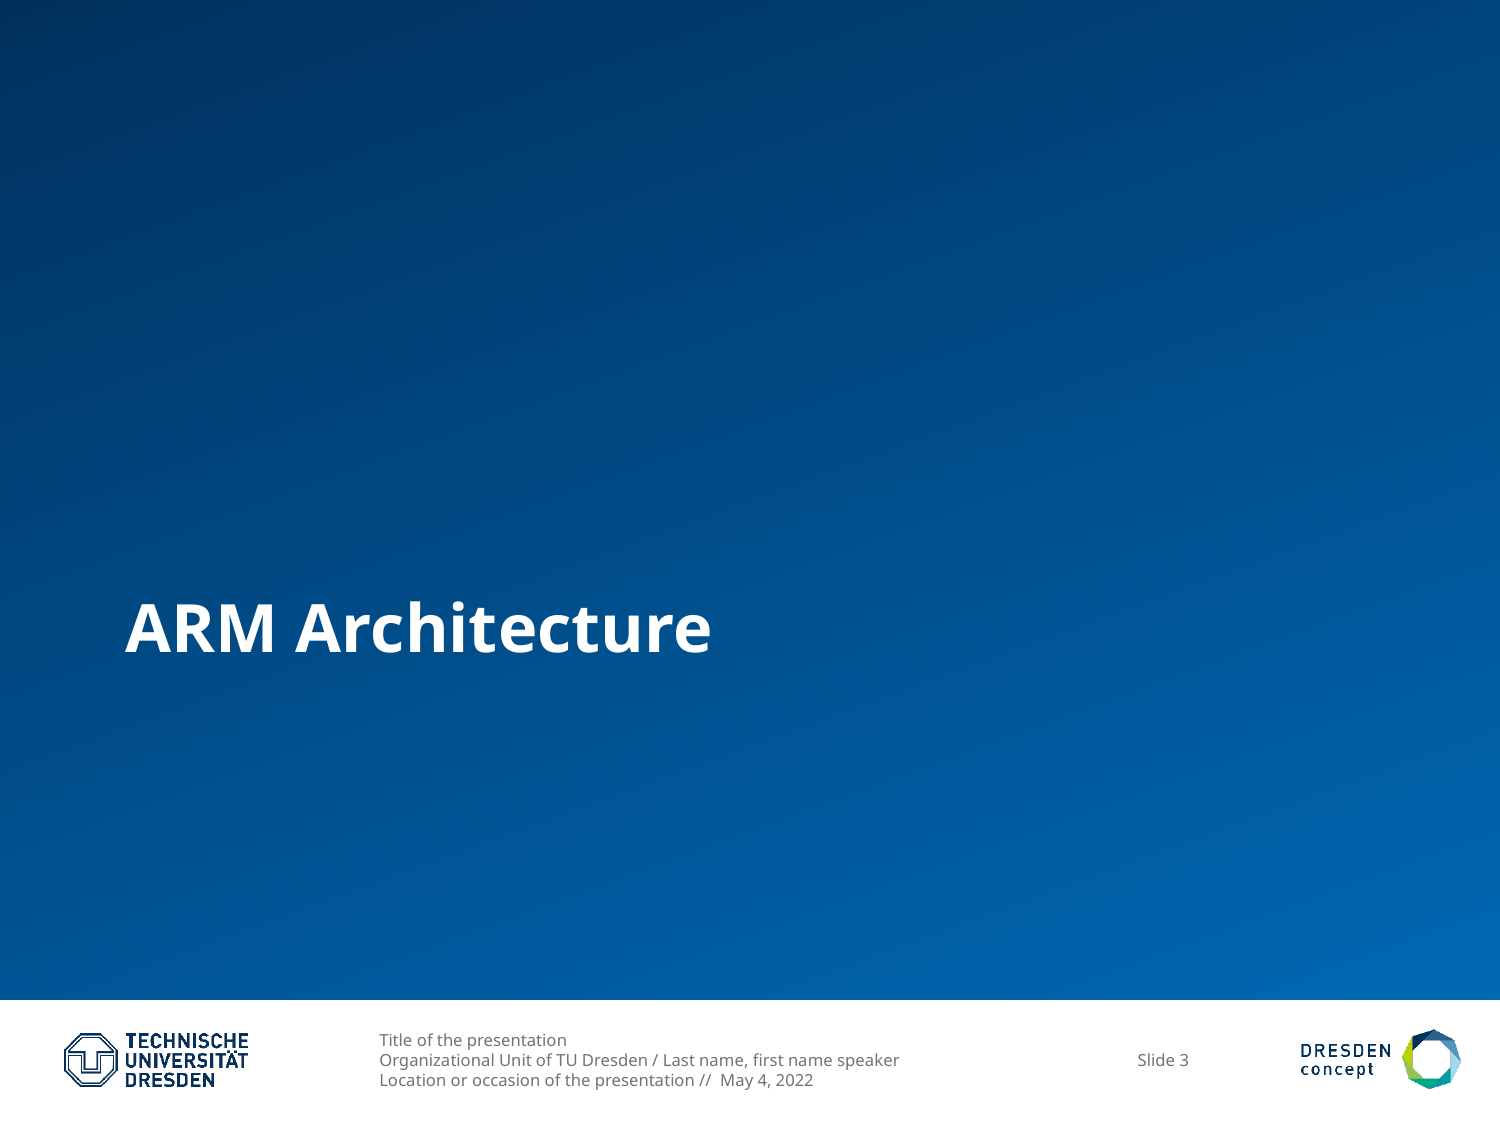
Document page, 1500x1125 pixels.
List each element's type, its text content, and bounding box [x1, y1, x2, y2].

picture [64, 1033, 248, 1087]
picture [1301, 1029, 1461, 1089]
title ARM Architecture [125, 585, 751, 751]
